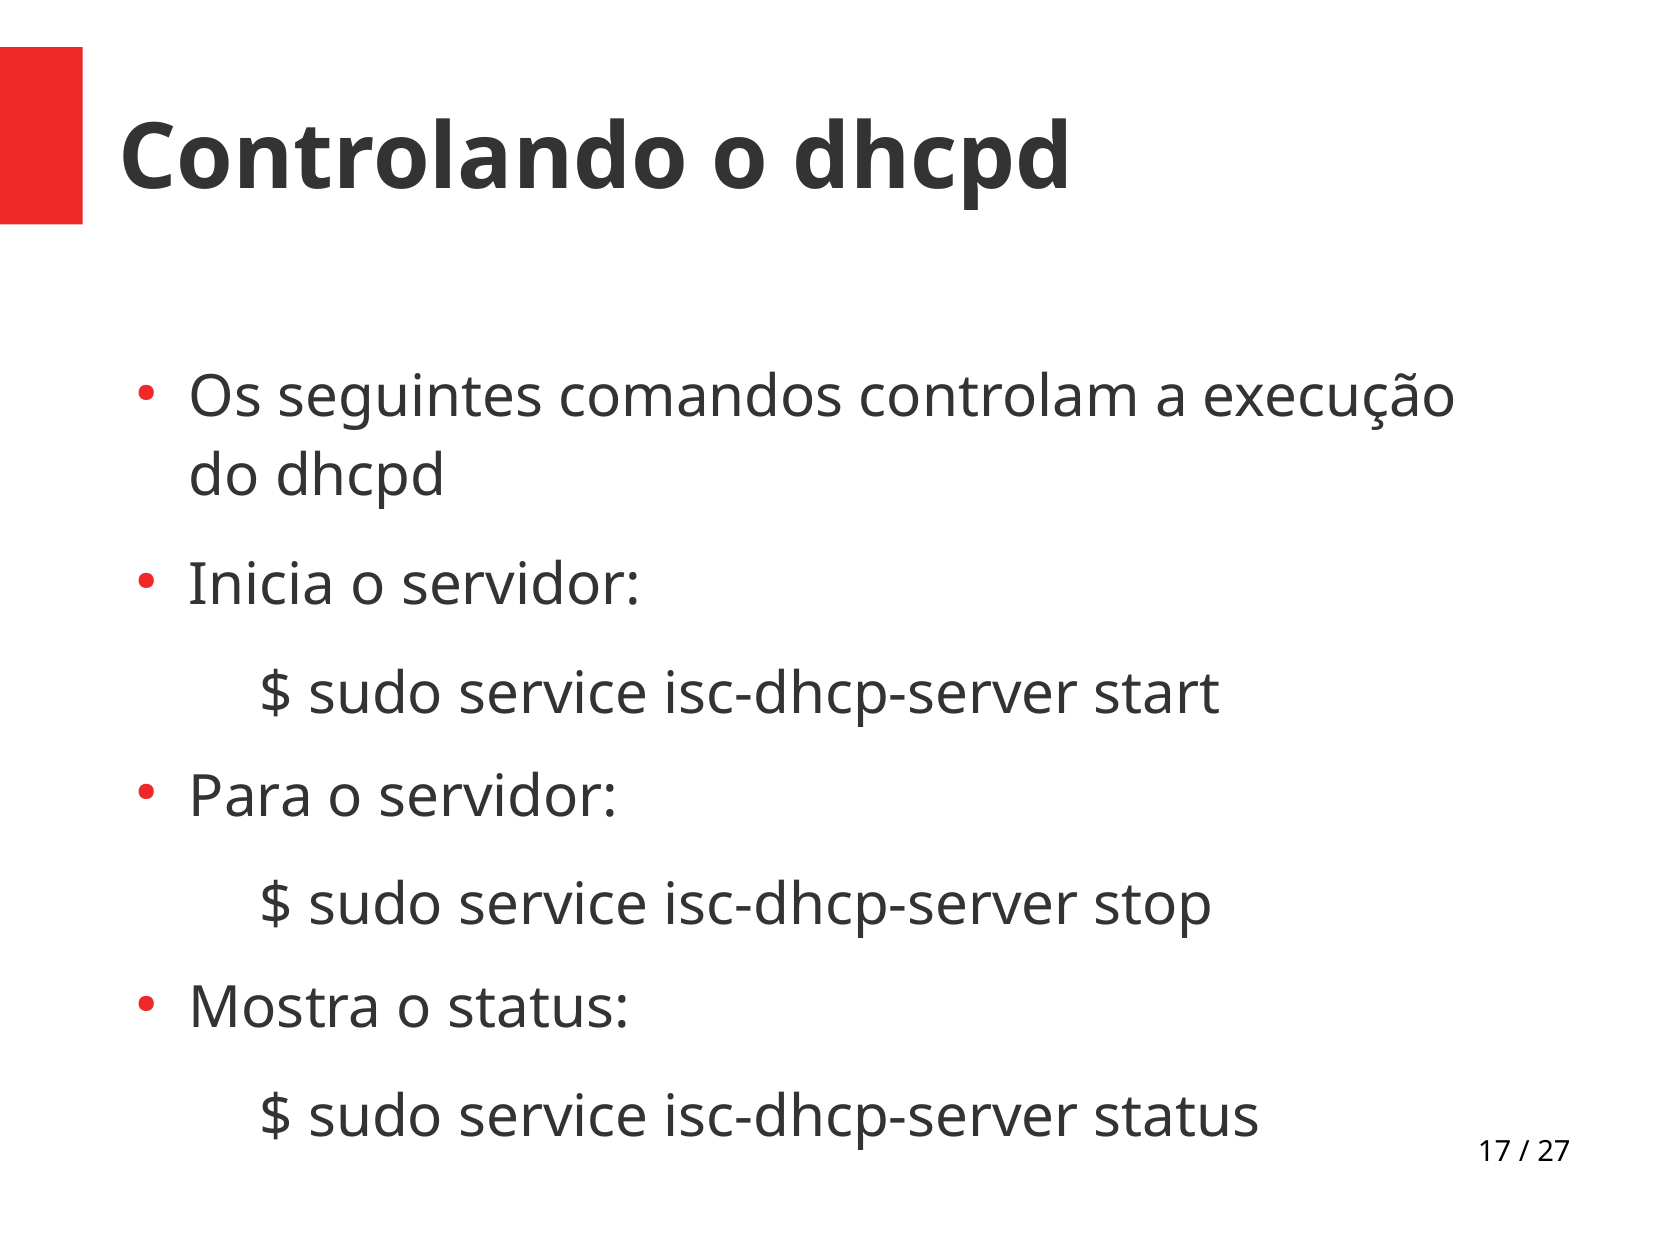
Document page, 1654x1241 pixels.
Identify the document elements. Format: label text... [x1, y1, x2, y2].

title Controlando o dhcpd [118, 49, 1571, 257]
list Os seguintes comandos controlam a execução do dhcpd Inicia o servidor: $ sudo service isc-dhcp-server start Para o servidor: $ sudo service isc-dhcp-server stop Mostra o status: $ sudo service isc-dhcp-server status [118, 354, 1536, 1074]
